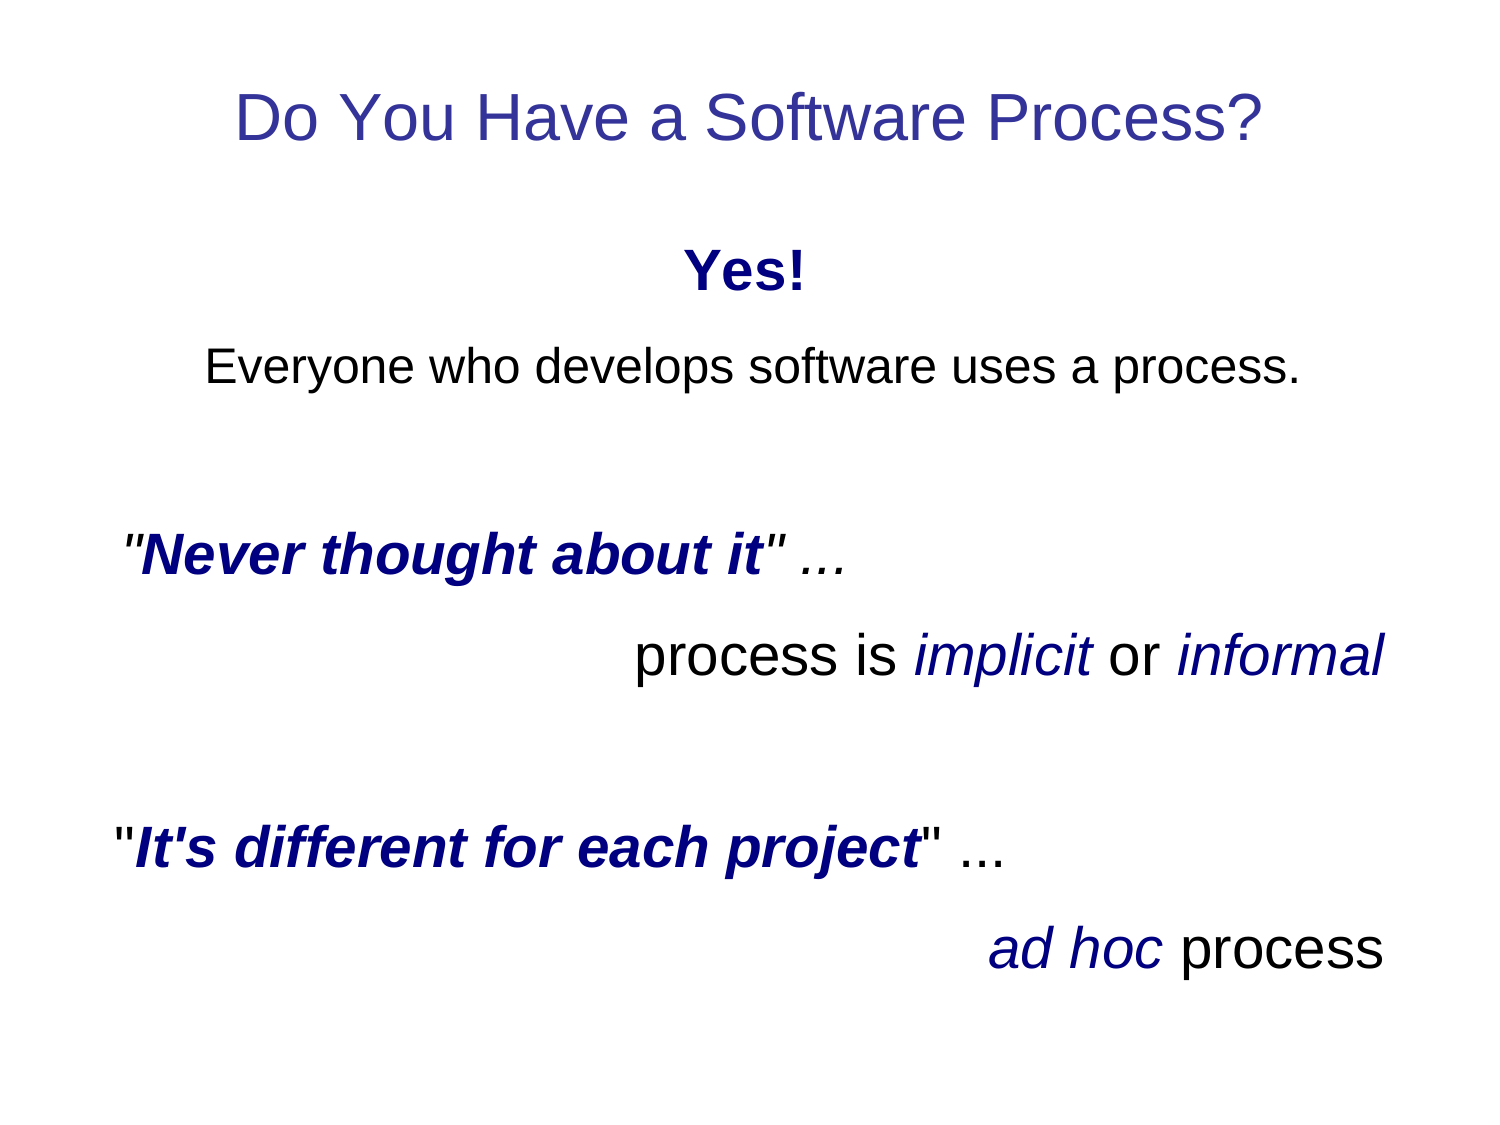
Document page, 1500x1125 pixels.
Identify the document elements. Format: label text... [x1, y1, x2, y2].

list Yes! Everyone who develops software uses a process. "Never thought about it" ... process is implicit or informal "It's different for each project" ... ad hoc process [100, 224, 1400, 1051]
title Do You Have a Software Process? [100, 42, 1400, 185]
